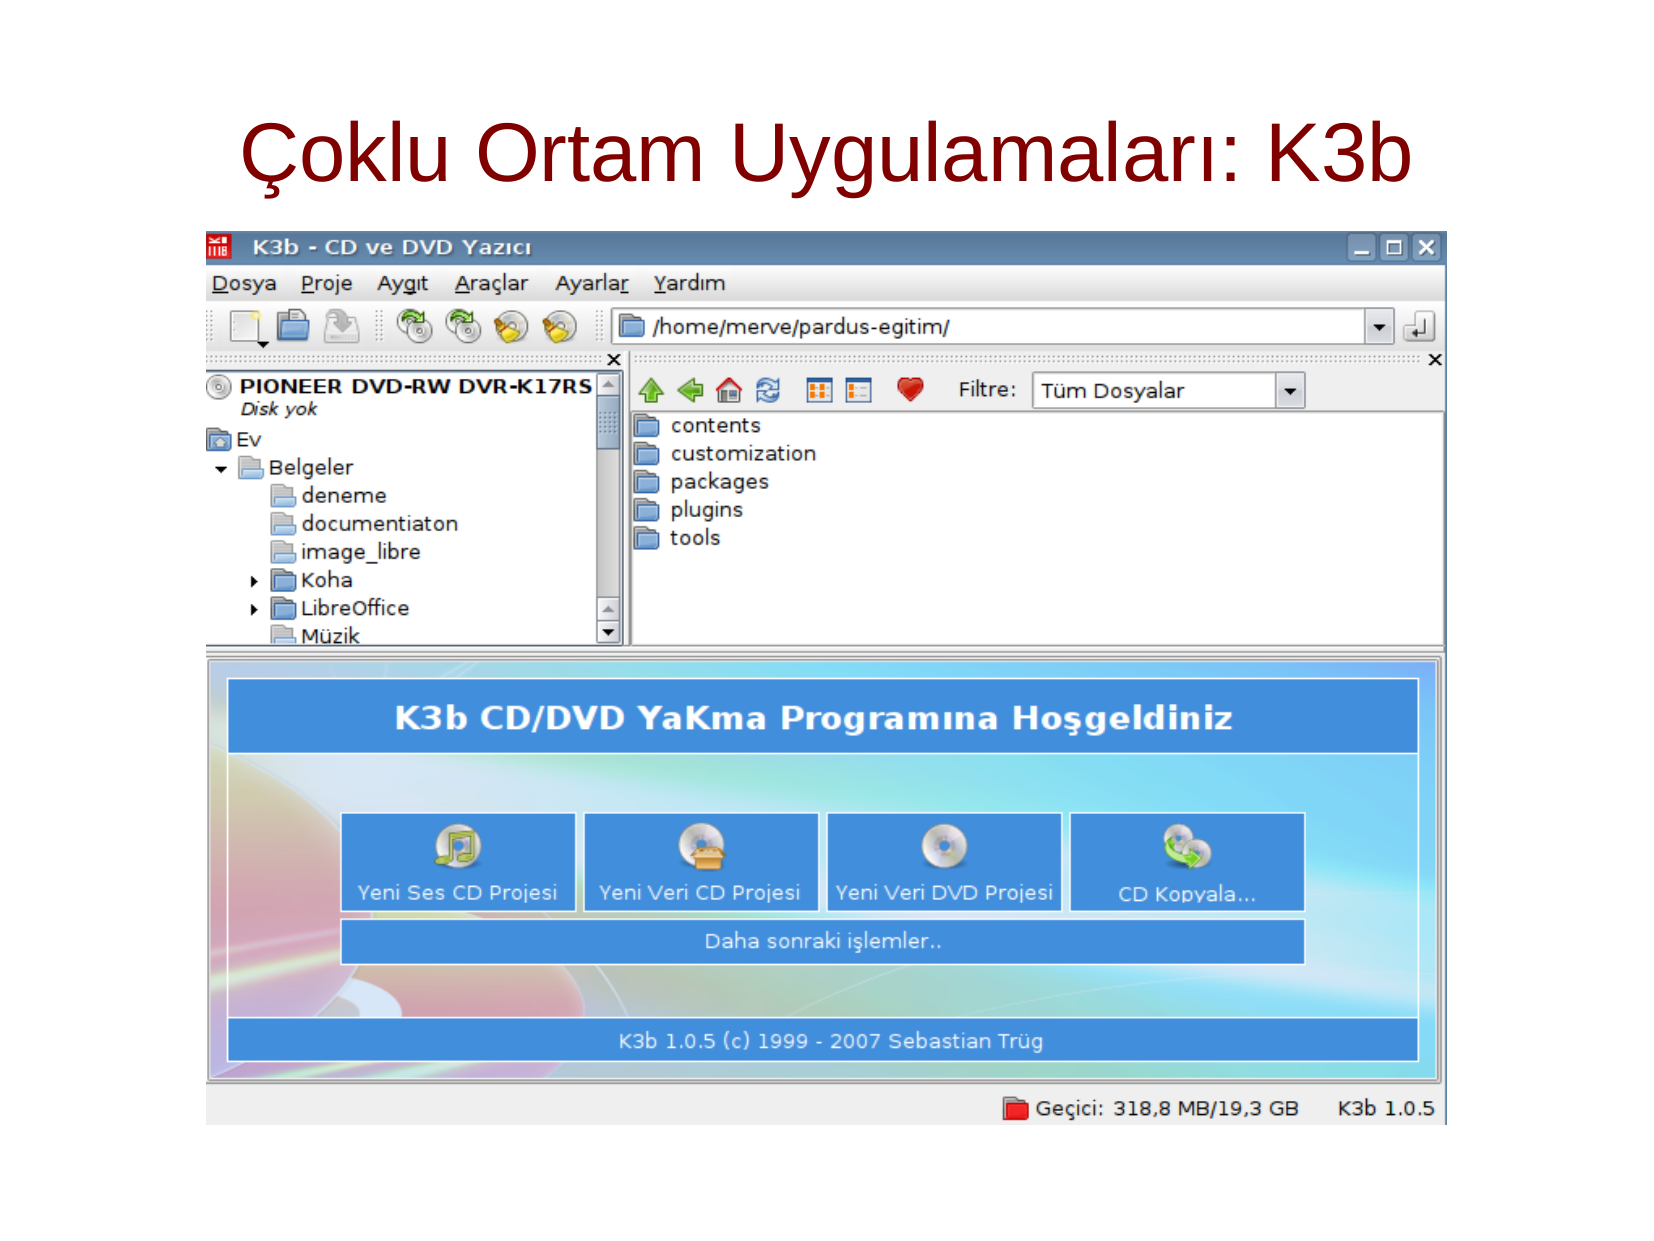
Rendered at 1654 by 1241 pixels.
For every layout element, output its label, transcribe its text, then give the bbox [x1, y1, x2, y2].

picture [206, 231, 1447, 1125]
title Çoklu Ortam Uygulamaları: K3b [82, 49, 1571, 257]
